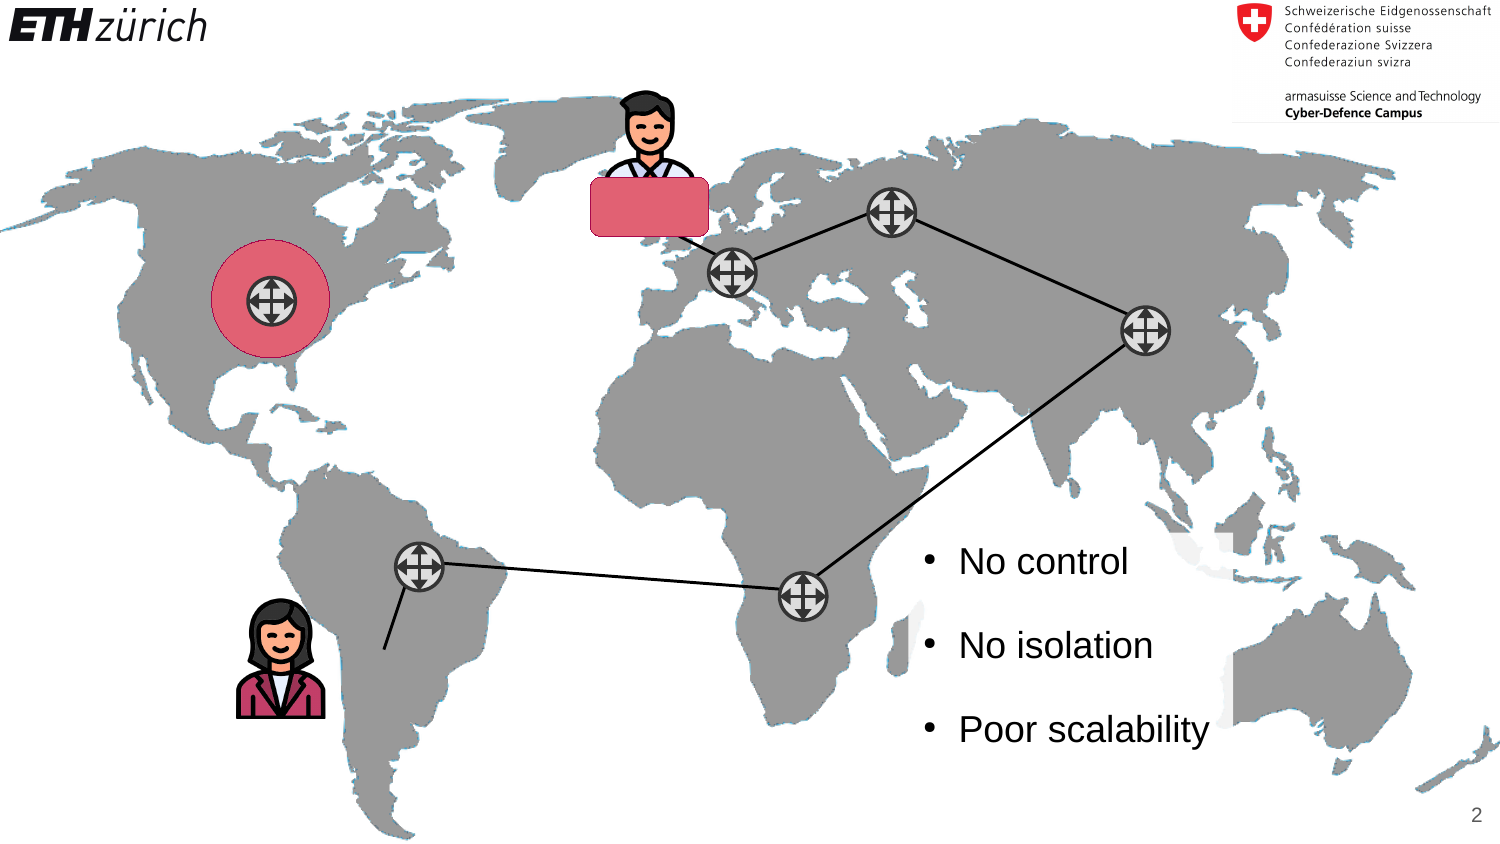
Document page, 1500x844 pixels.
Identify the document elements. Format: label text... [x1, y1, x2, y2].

text_box [395, 543, 443, 591]
picture [8, 8, 207, 42]
text_box [868, 188, 916, 237]
text_box No control No isolation Poor scalability [908, 532, 1234, 800]
text_box [590, 177, 709, 237]
text_box [708, 249, 756, 297]
picture [0, 0, 1500, 844]
text_box [1122, 307, 1170, 355]
text_box [211, 239, 330, 358]
text_box [779, 572, 827, 621]
